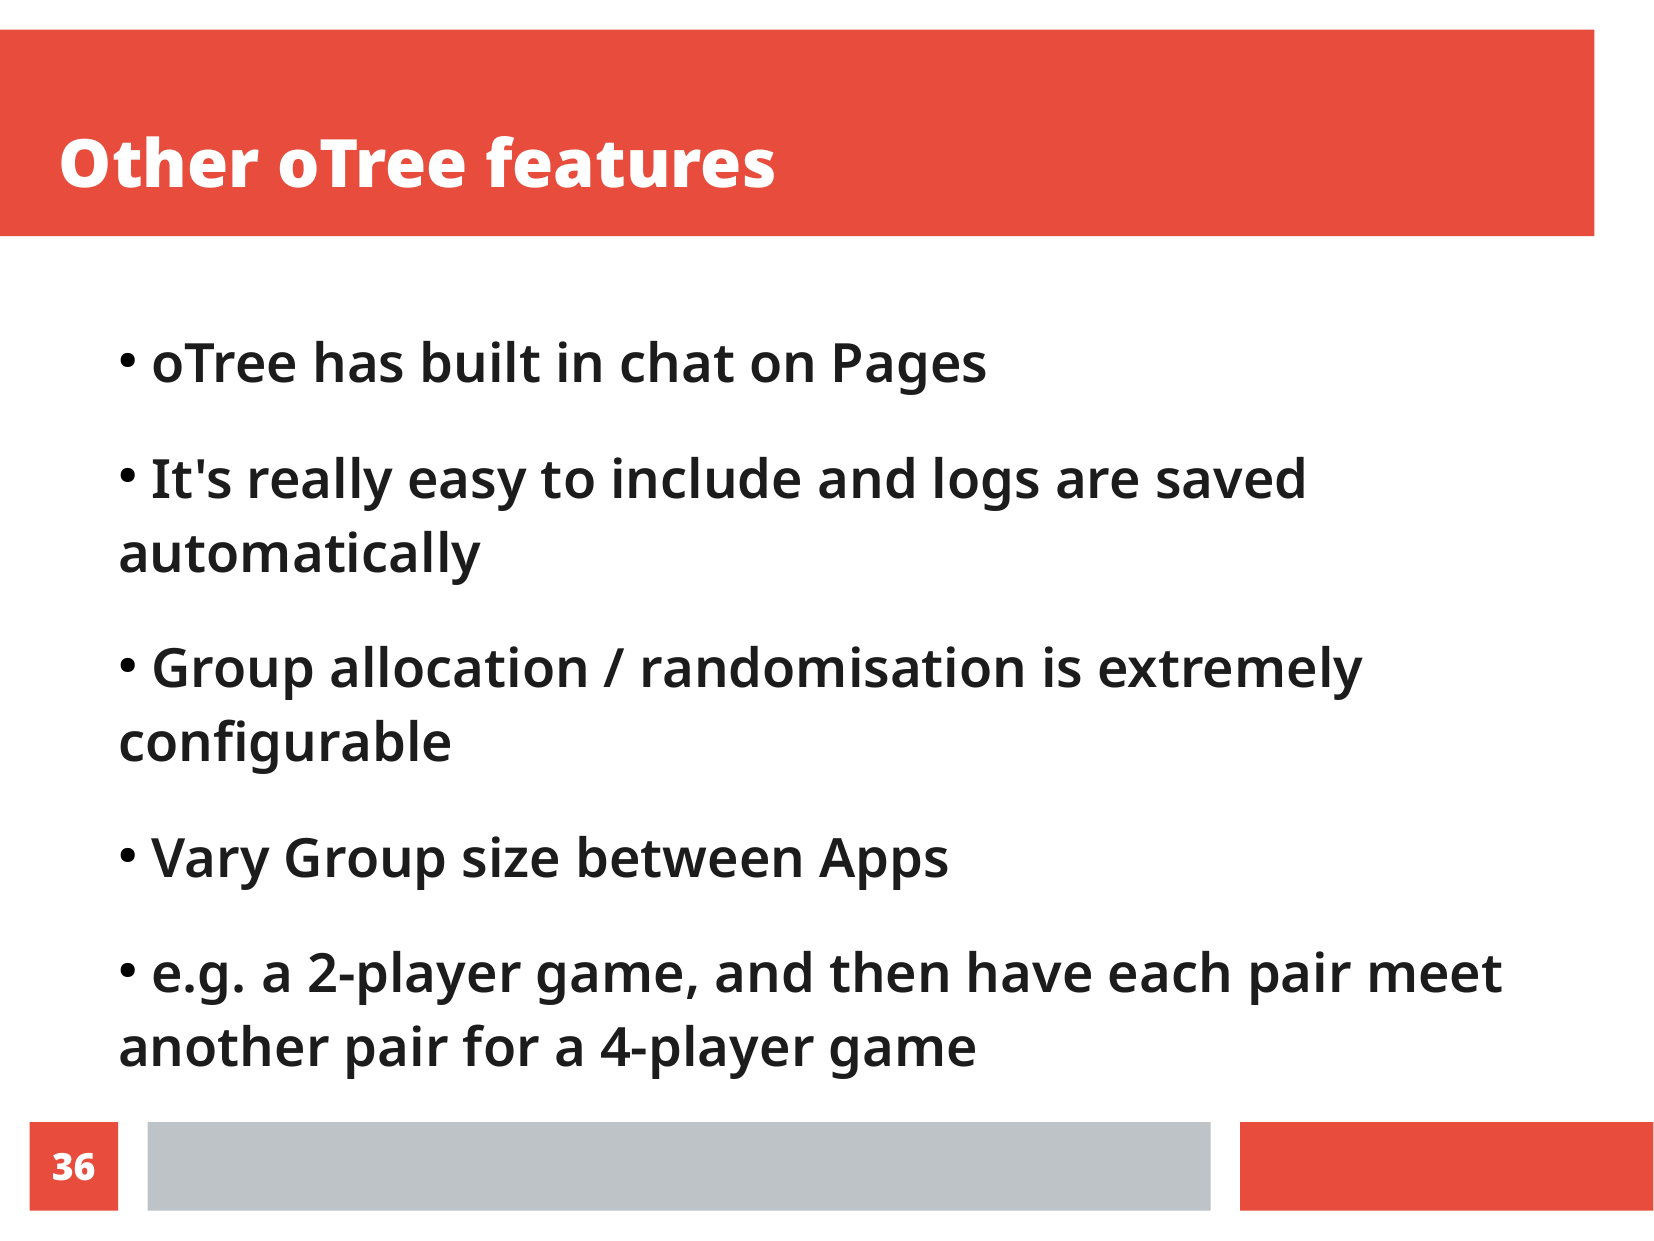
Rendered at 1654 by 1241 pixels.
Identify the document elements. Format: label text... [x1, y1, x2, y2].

title Other oTree features [59, 59, 1595, 207]
list oTree has built in chat on Pages It's really easy to include and logs are saved automatically Group allocation / randomisation is extremely configurable Vary Group size between Apps e.g. a 2-player game, and then have each pair meet another pair for a 4-player game [59, 324, 1565, 1093]
